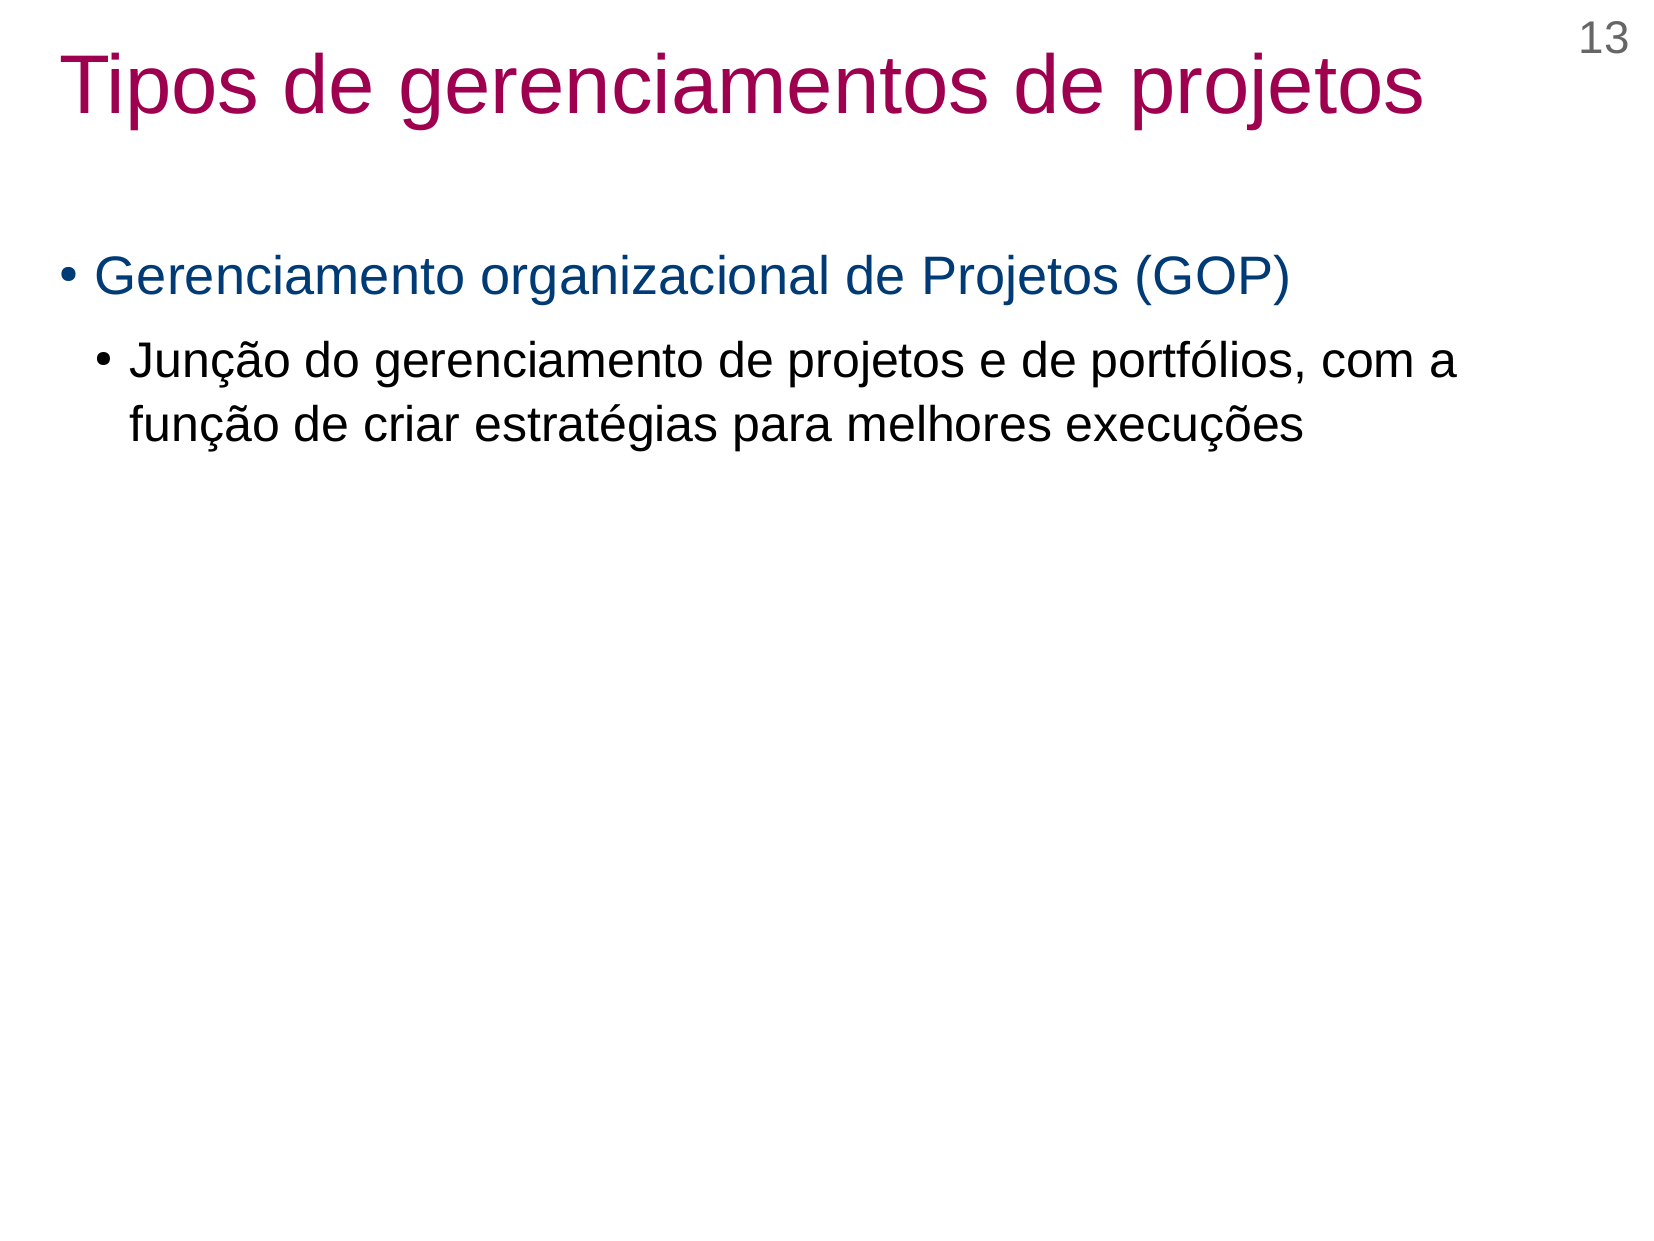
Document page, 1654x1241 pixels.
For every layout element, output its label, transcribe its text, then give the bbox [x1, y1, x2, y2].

title Tipos de gerenciamentos de projetos [59, 29, 1595, 148]
list Gerenciamento organizacional de Projetos (GOP) Junção do gerenciamento de projetos e de portfólios, com a função de criar estratégias para melhores execuções [59, 236, 1595, 1211]
